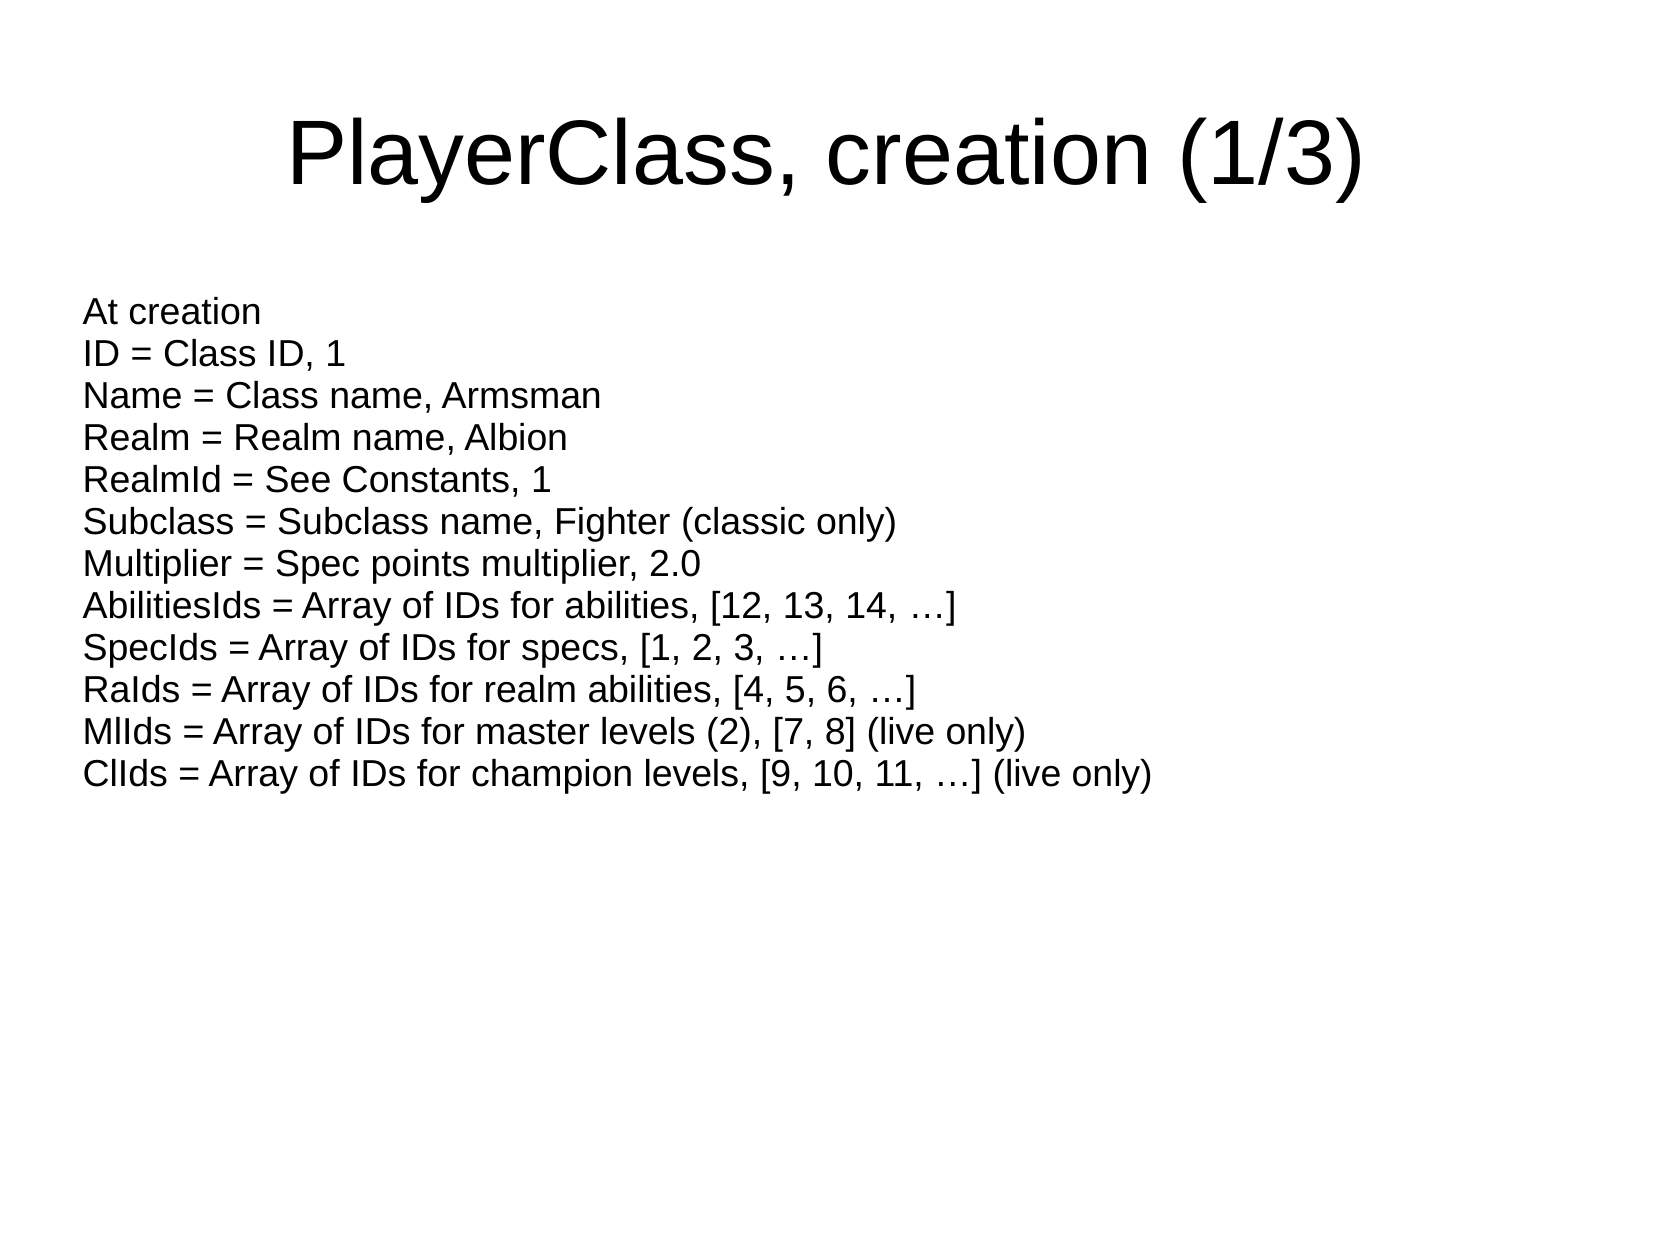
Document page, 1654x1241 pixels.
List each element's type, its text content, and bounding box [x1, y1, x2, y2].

title PlayerClass, creation (1/3) [82, 49, 1571, 257]
subtitle At creation ID = Class ID, 1 Name = Class name, Armsman Realm = Realm name, Albion RealmId = See Constants, 1 Subclass = Subclass name, Fighter (classic only) Multiplier = Spec points multiplier, 2.0 AbilitiesIds = Array of IDs for abilities, [12, 13, 14, …] SpecIds = Array of IDs for specs, [1, 2, 3, …] RaIds = Array of IDs for realm abilities, [4, 5, 6, …] MlIds = Array of IDs for master levels (2), [7, 8] (live only) ClIds = Array of IDs for champion levels, [9, 10, 11, …] (live only) [82, 290, 1571, 1010]
